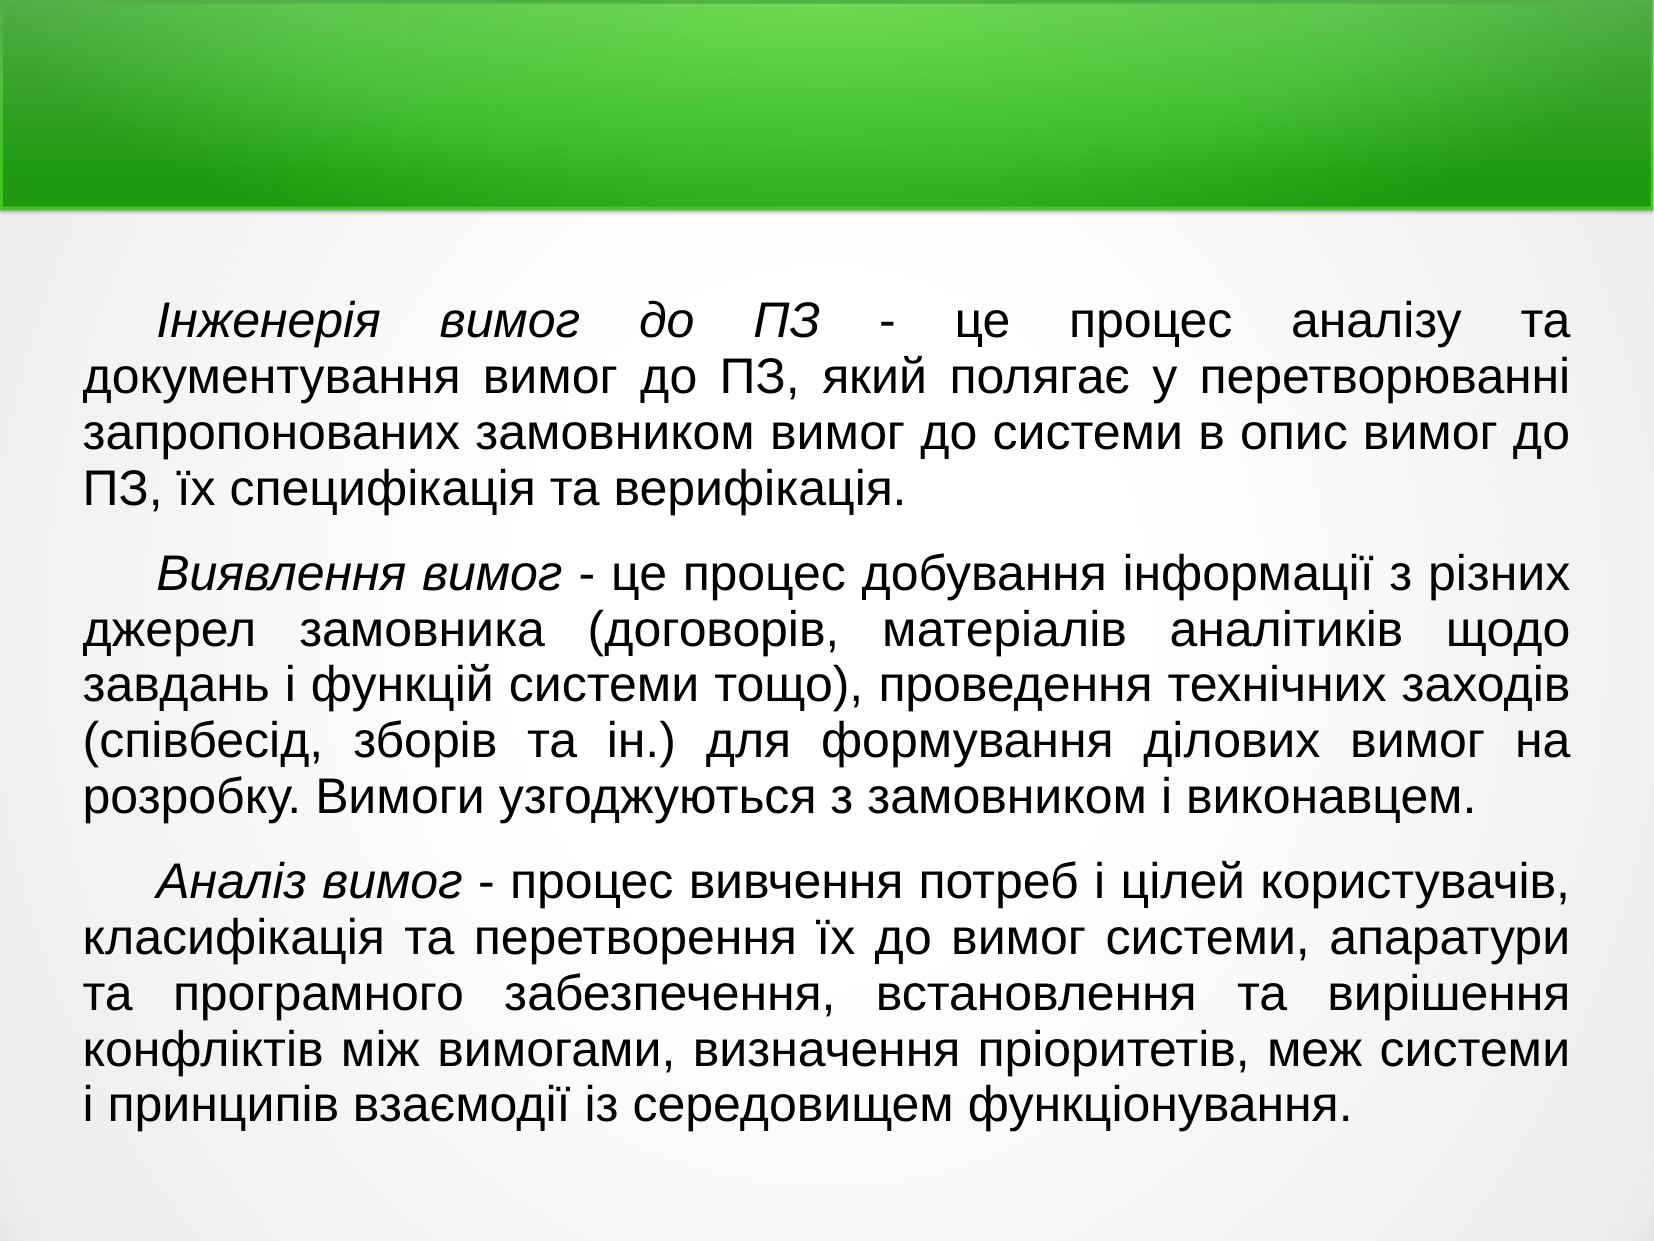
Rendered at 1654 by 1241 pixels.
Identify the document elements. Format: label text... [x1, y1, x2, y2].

subtitle Інженерія вимог до ПЗ - це процес аналізу та документування вимог до ПЗ, який полягає у перетворюванні запропонованих замовником вимог до системи в опис вимог до ПЗ, їх специфікація та верифікація. Виявлення вимог - це процес добування інформації з різних джерел замовника (договорів, матеріалів аналітиків щодо завдань і функцій системи тощо), проведення технічних заходів (співбесід, зборів та ін.) для формування ділових вимог на розробку. Вимоги узгоджуються з замовником і виконавцем. Аналіз вимог - процес вивчення потреб і цілей користувачів, класифікація та перетворення їх до вимог системи, апаратури та програмного забезпечення, встановлення та вирішення конфліктів між вимогами, визначення пріоритетів, меж системи і принципів взаємодії із середовищем функціонування. [82, 232, 1571, 1193]
